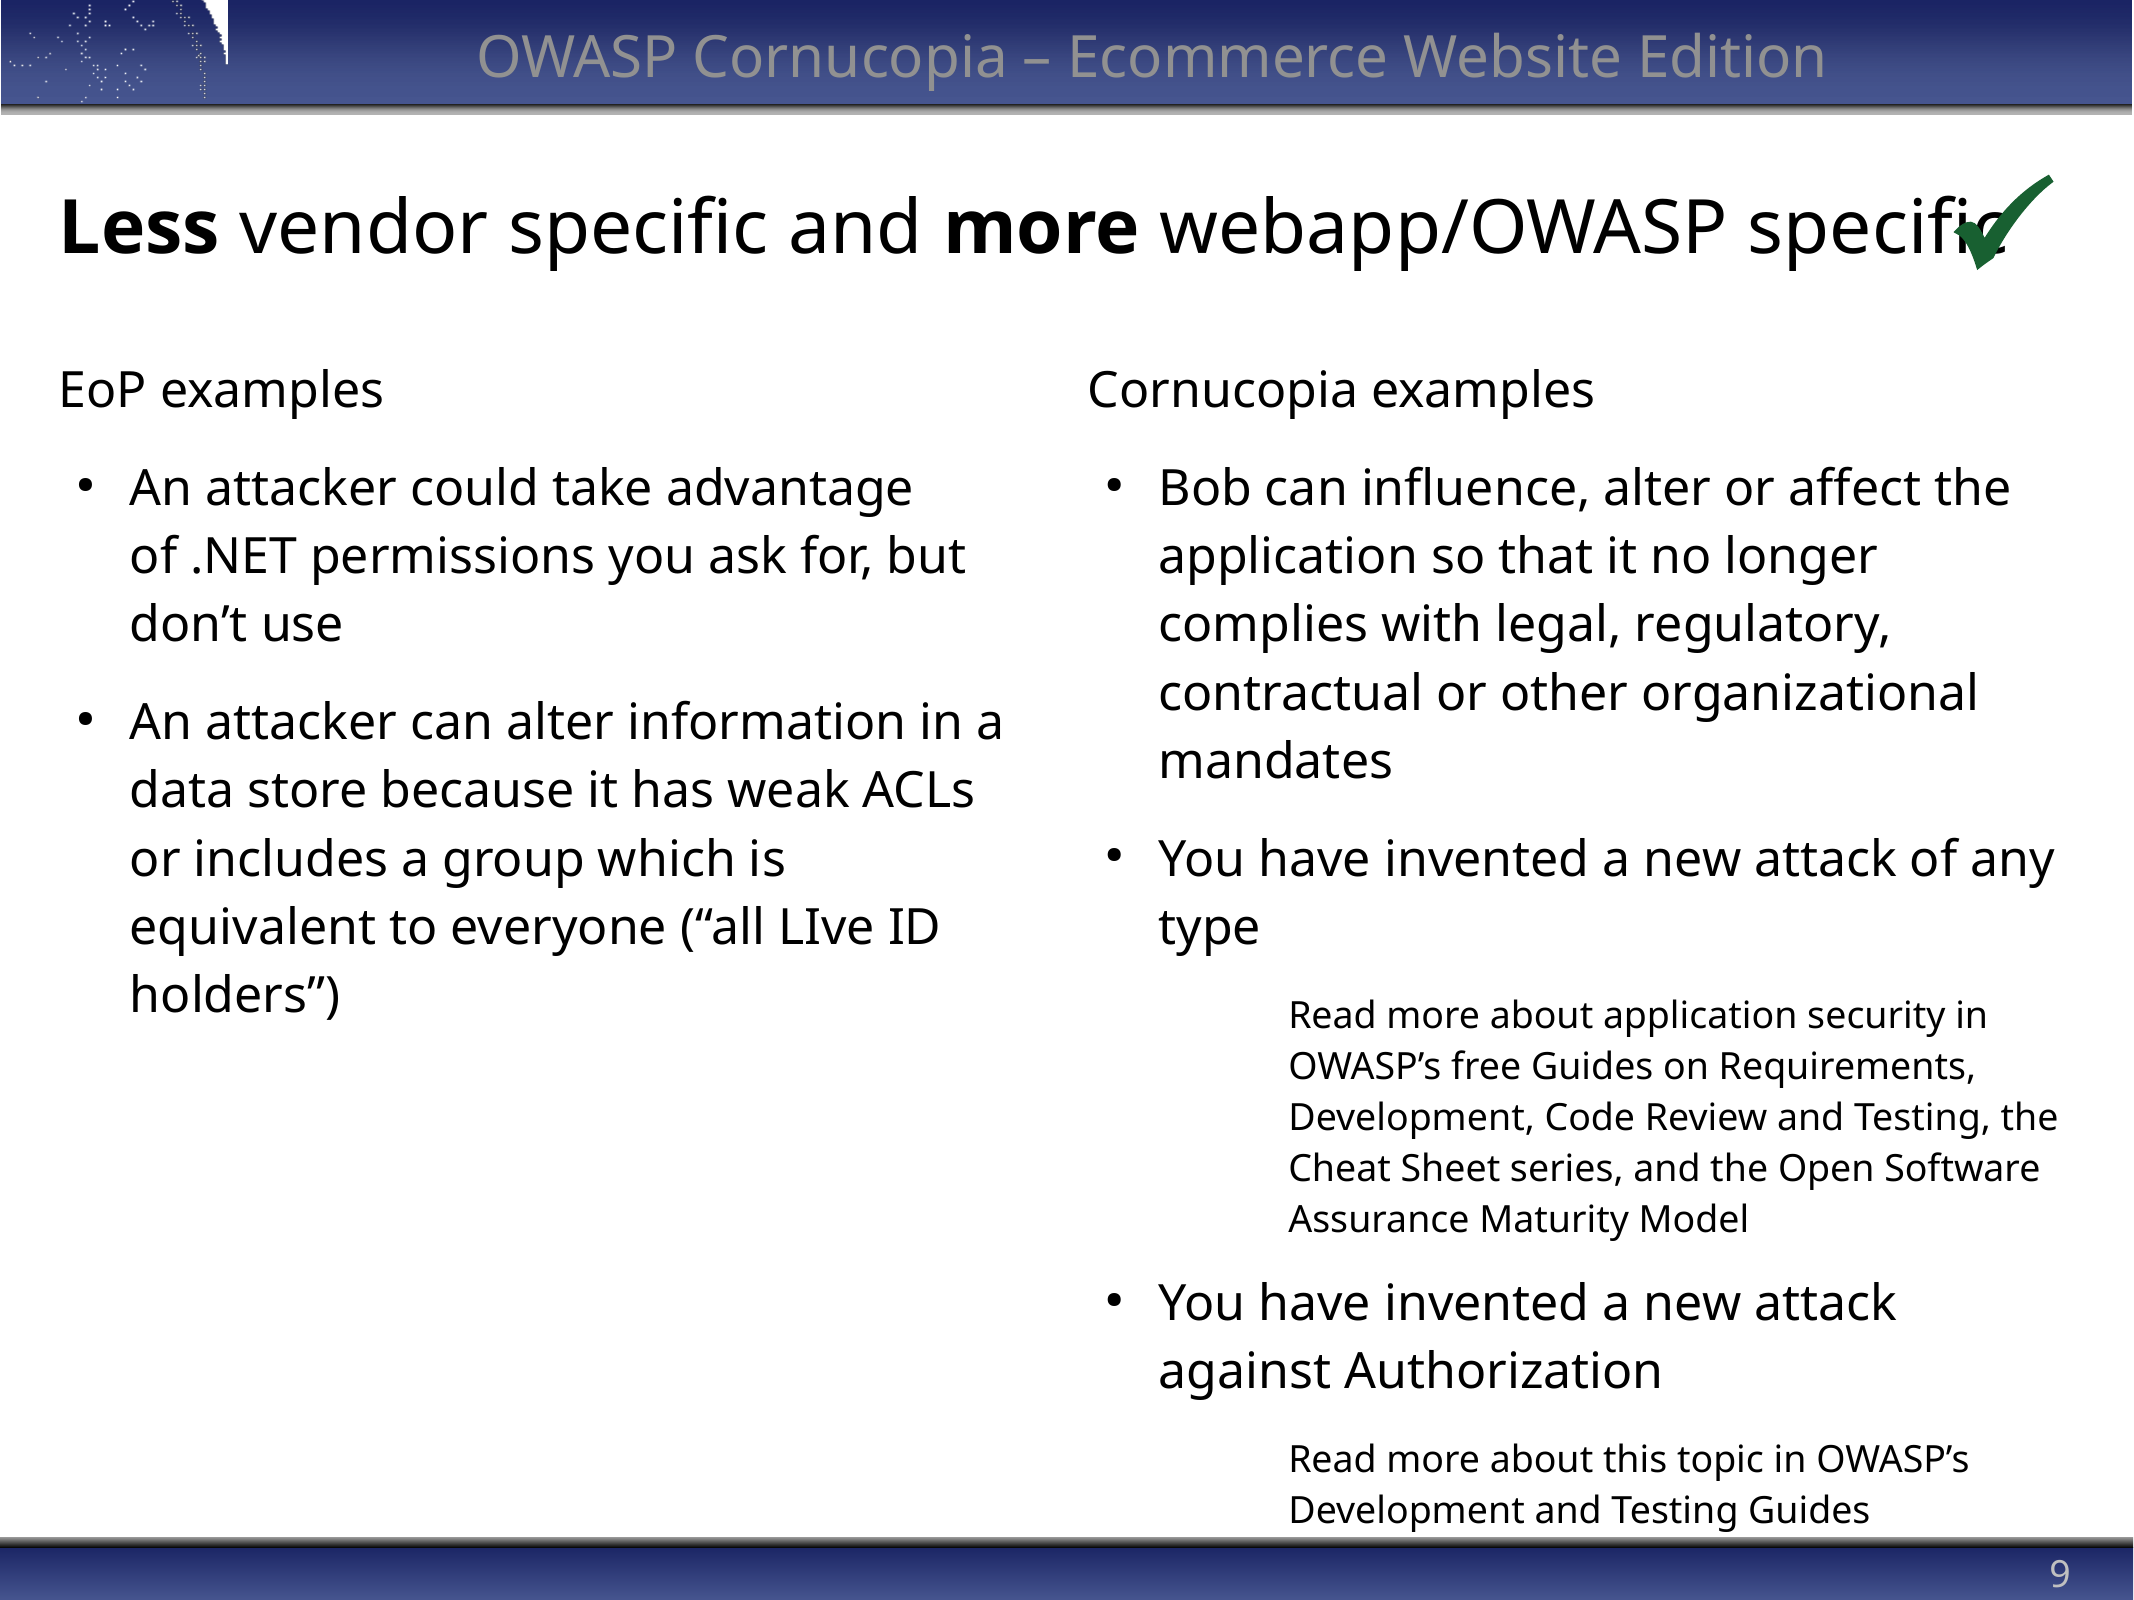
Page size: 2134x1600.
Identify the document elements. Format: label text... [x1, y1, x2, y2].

title Less vendor specific and more webapp/OWASP specific [58, 124, 2126, 325]
list ü [1730, 177, 2061, 325]
list EoP examples An attacker could take advantage of .NET permissions you ask for, but don’t use An attacker can alter information in a data store because it has weak ACLs or includes a group which is equivalent to everyone (“all LIve ID holders”) [58, 354, 1039, 1536]
list Cornucopia examples Bob can influence, alter or affect the application so that it no longer complies with legal, regulatory, contractual or other organizational mandates You have invented a new attack of any type Read more about application security in OWASP’s free Guides on Requirements, Development, Code Review and Testing, the Cheat Sheet series, and the Open Software Assurance Maturity Model You have invented a new attack against Authorization Read more about this topic in OWASP’s Development and Testing Guides [1087, 354, 2068, 1536]
